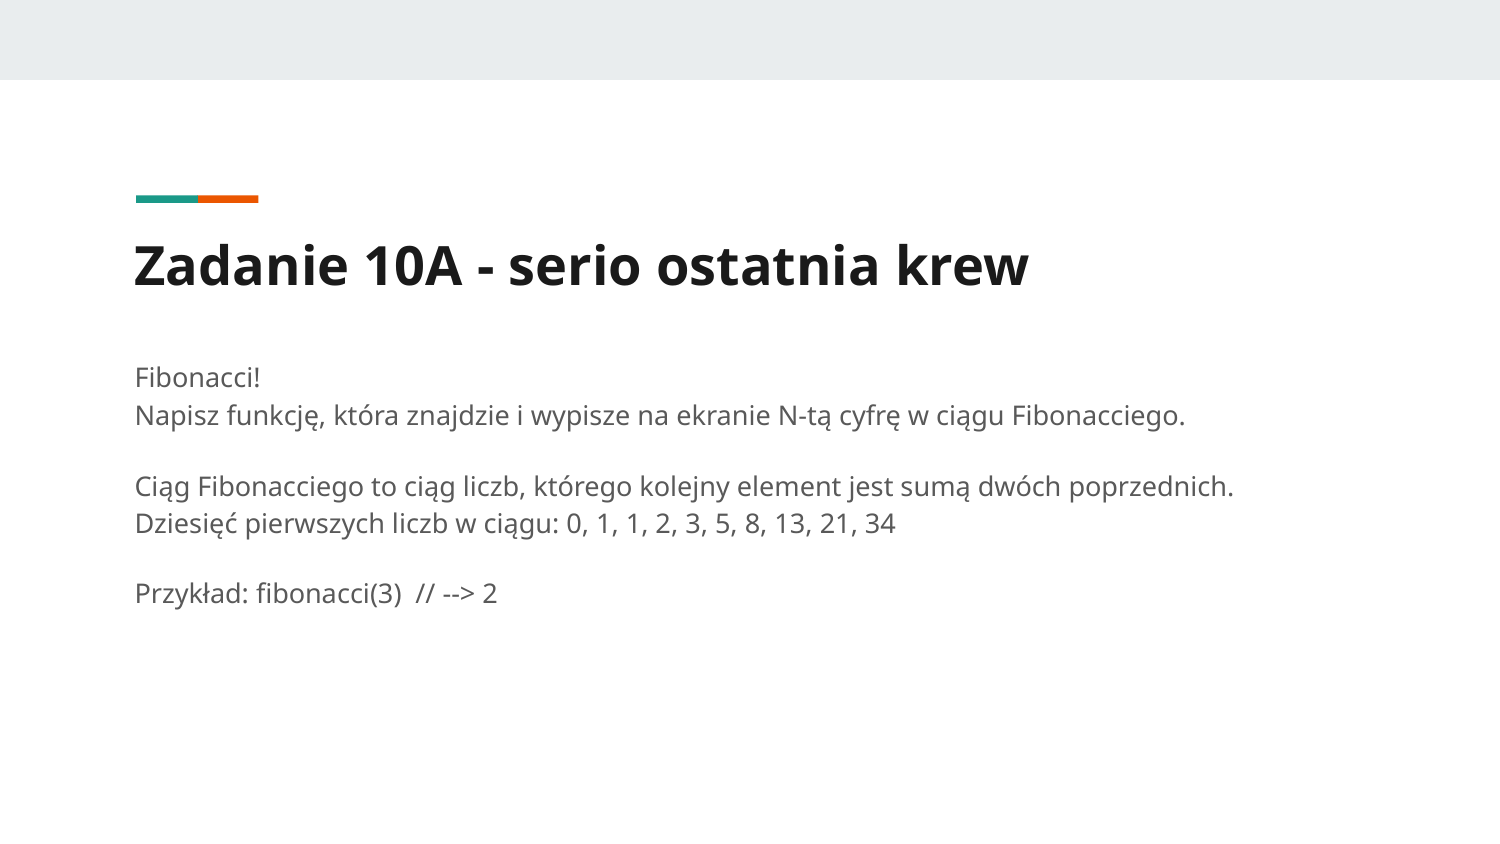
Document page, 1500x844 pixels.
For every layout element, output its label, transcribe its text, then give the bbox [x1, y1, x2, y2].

list Fibonacci! Napisz funkcję, która znajdzie i wypisze na ekranie N-tą cyfrę w ciągu Fibonacciego. Ciąg Fibonacciego to ciąg liczb, którego kolejny element jest sumą dwóch poprzednich. Dziesięć pierwszych liczb w ciągu: 0, 1, 1, 2, 3, 5, 8, 13, 21, 34 Przykład: fibonacci(3) // --> 2 [119, 341, 1381, 712]
title Zadanie 10A - serio ostatnia krew [119, 216, 1381, 305]
